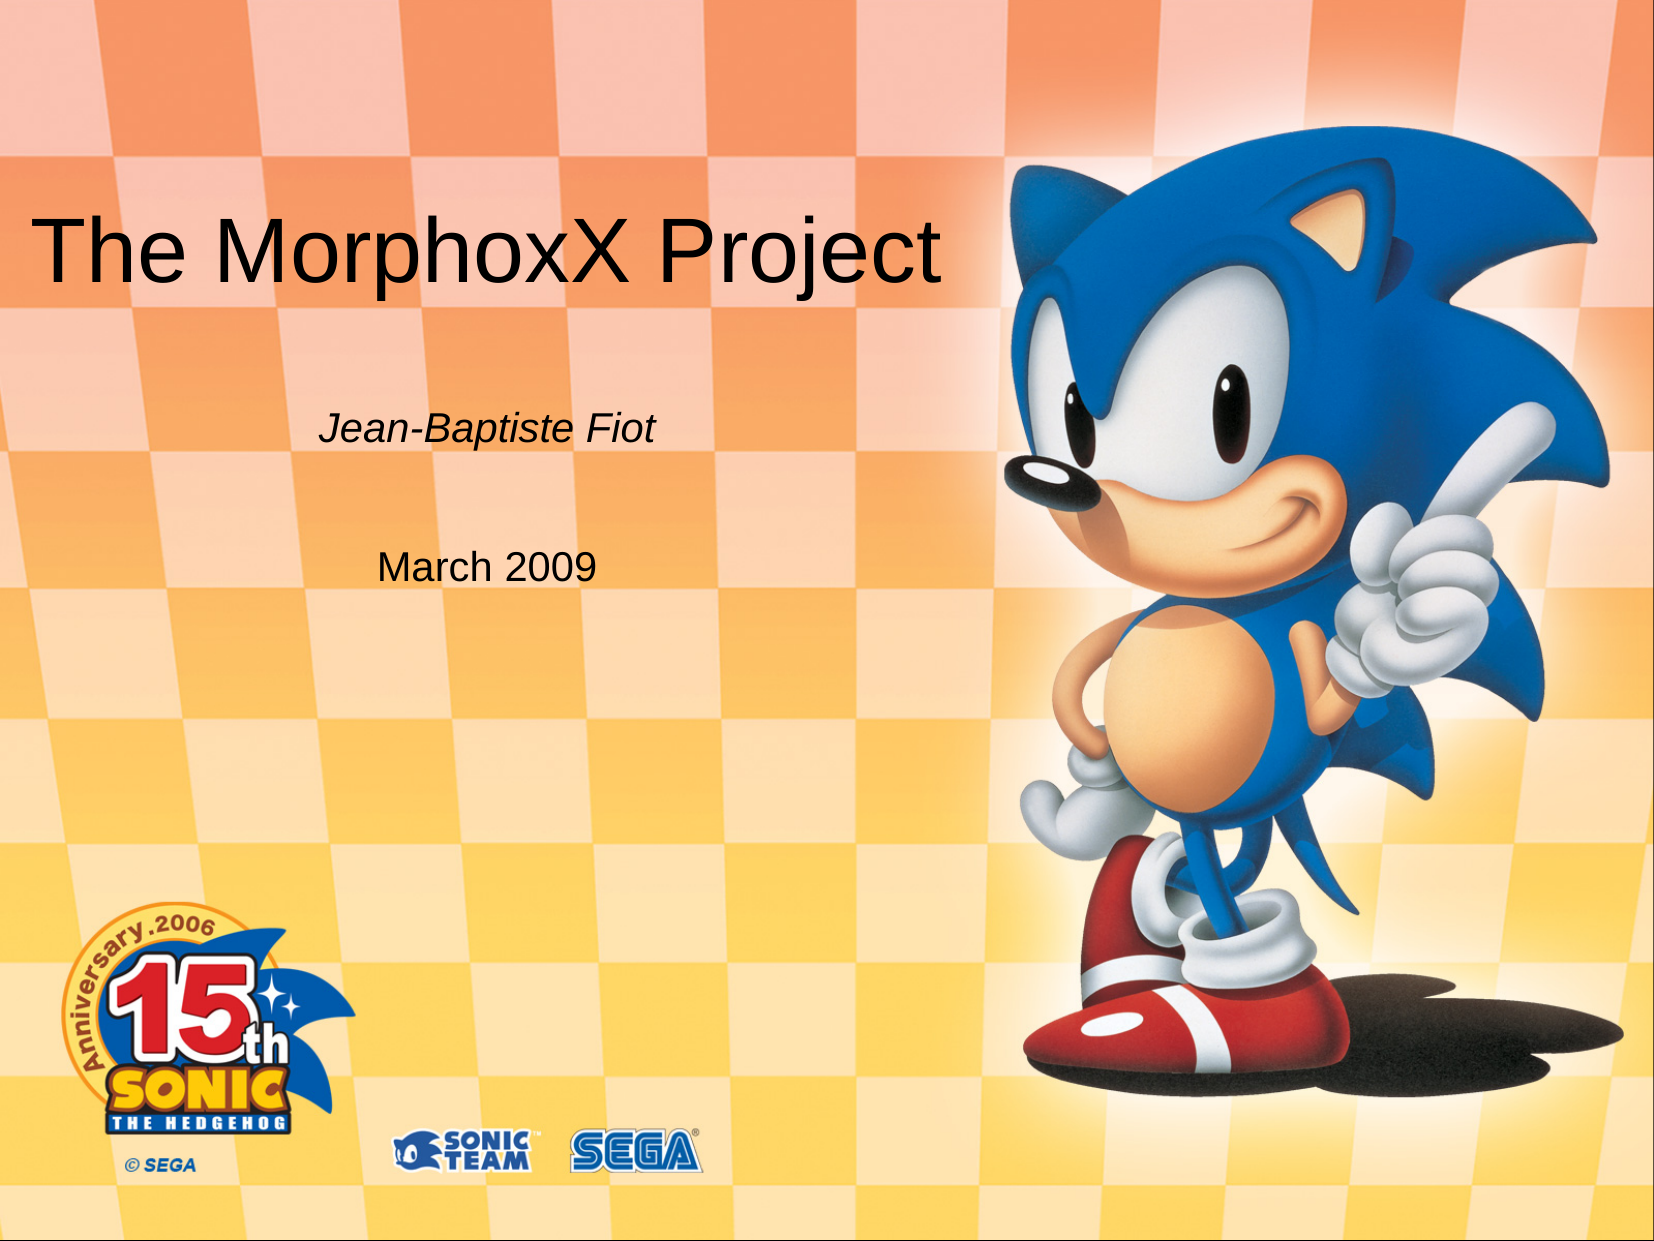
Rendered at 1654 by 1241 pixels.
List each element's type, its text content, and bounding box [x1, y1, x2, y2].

title The MorphoxX Project Jean-Baptiste Fiot March 2009 [0, 199, 1004, 591]
picture [0, 0, 1654, 1240]
